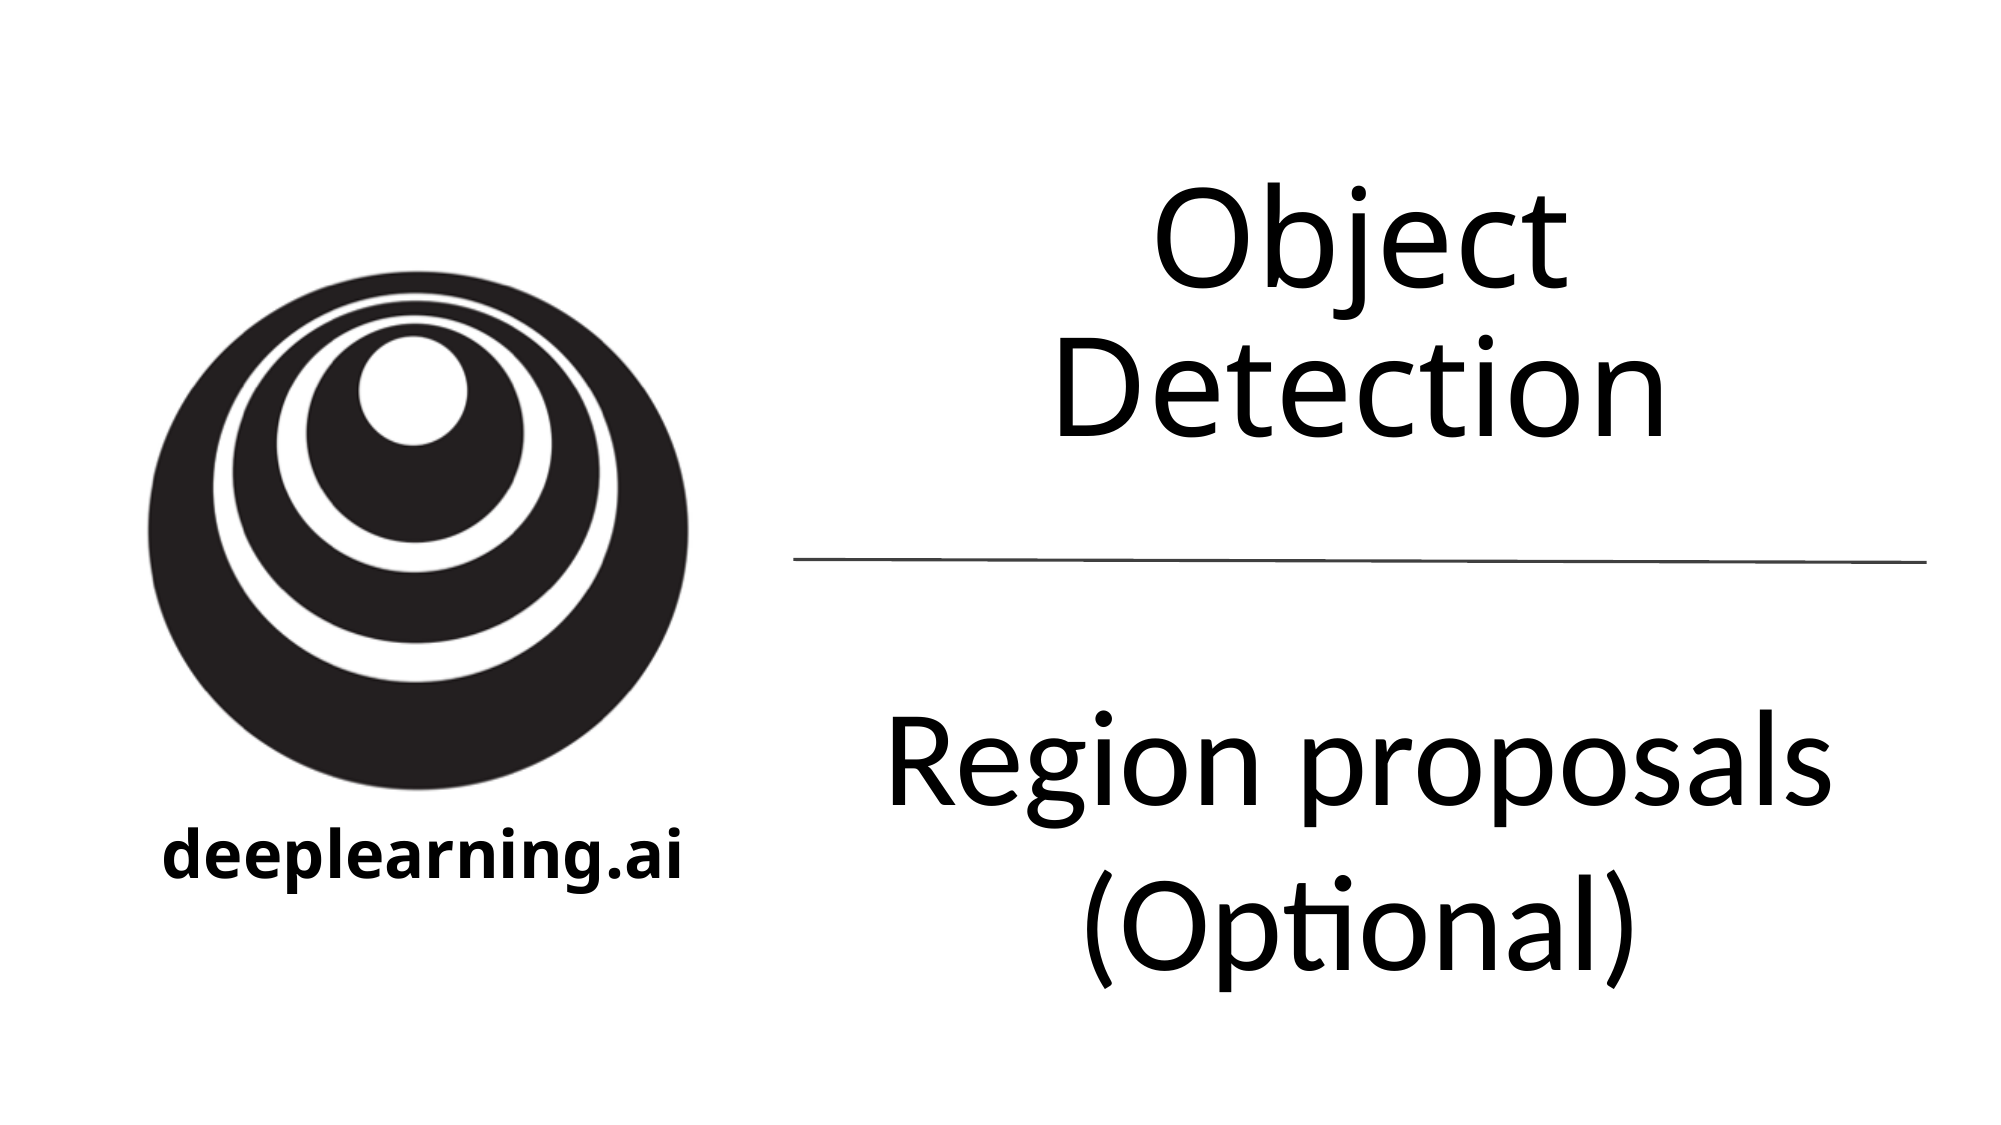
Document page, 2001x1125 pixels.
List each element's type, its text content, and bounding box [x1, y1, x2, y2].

title Object Detection [848, 161, 1872, 462]
text_box [179, 194, 669, 702]
text_box deeplearning.ai [56, 768, 790, 901]
picture [108, 234, 739, 768]
text_box Region proposals (Optional) [799, 660, 1921, 1009]
